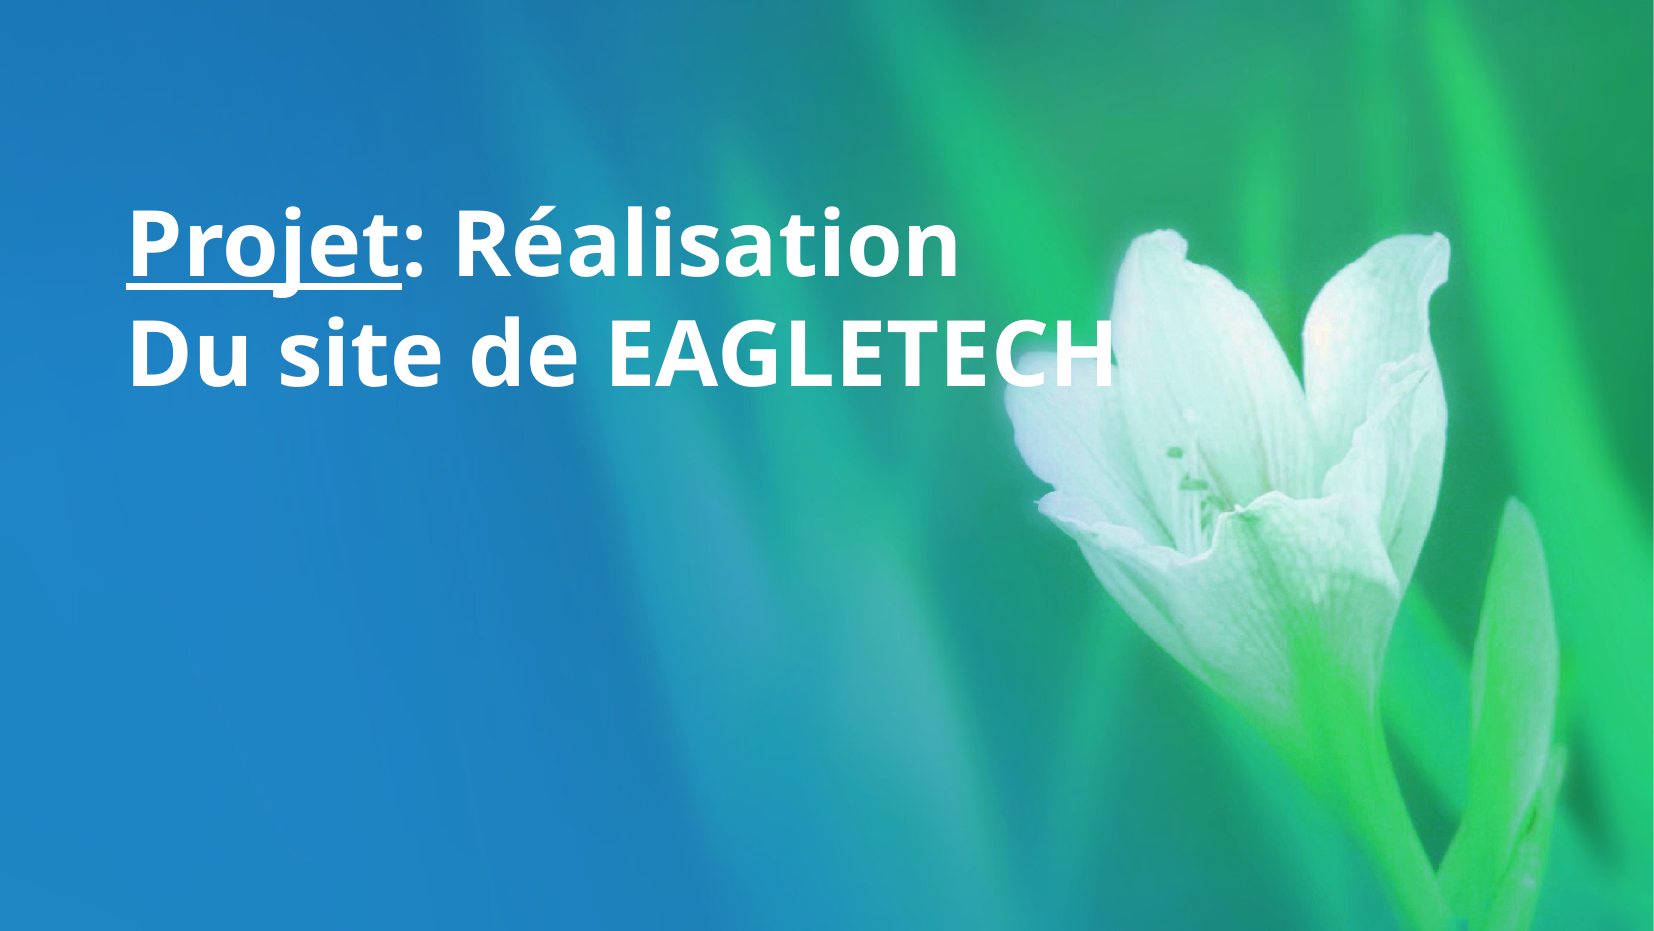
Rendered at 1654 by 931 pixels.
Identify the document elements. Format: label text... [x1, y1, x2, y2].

picture [0, 0, 1654, 931]
text_box Projet: Réalisation Du site de EAGLETECH [110, 177, 1300, 412]
